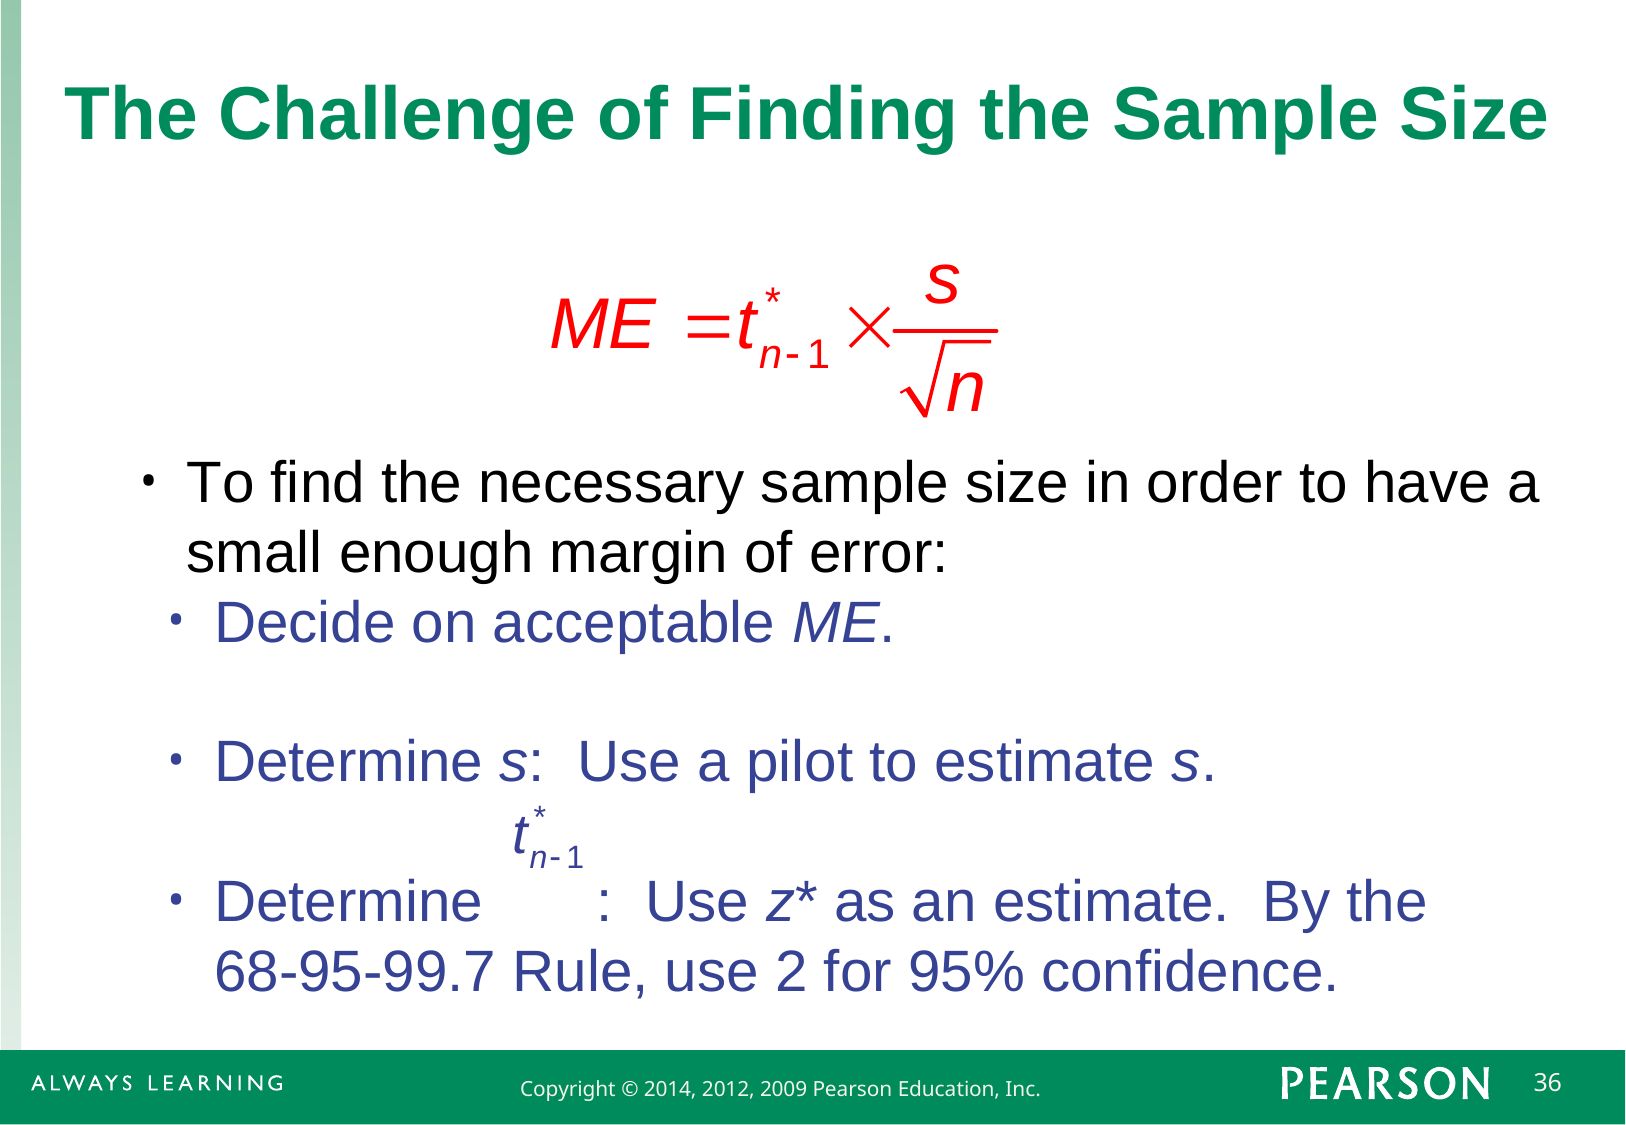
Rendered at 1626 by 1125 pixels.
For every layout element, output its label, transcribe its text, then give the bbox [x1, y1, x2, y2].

title The Challenge of Finding the Sample Size [64, 64, 1560, 213]
chart [505, 793, 589, 882]
list To find the necessary sample size in order to have a small enough margin of error: Decide on acceptable ME. Determine s: Use a pilot to estimate s. Determine : Use z* as an estimate. By the 68-95-99.7 Rule, use 2 for 95% confidence. [64, 304, 1560, 1047]
chart [540, 235, 1014, 433]
